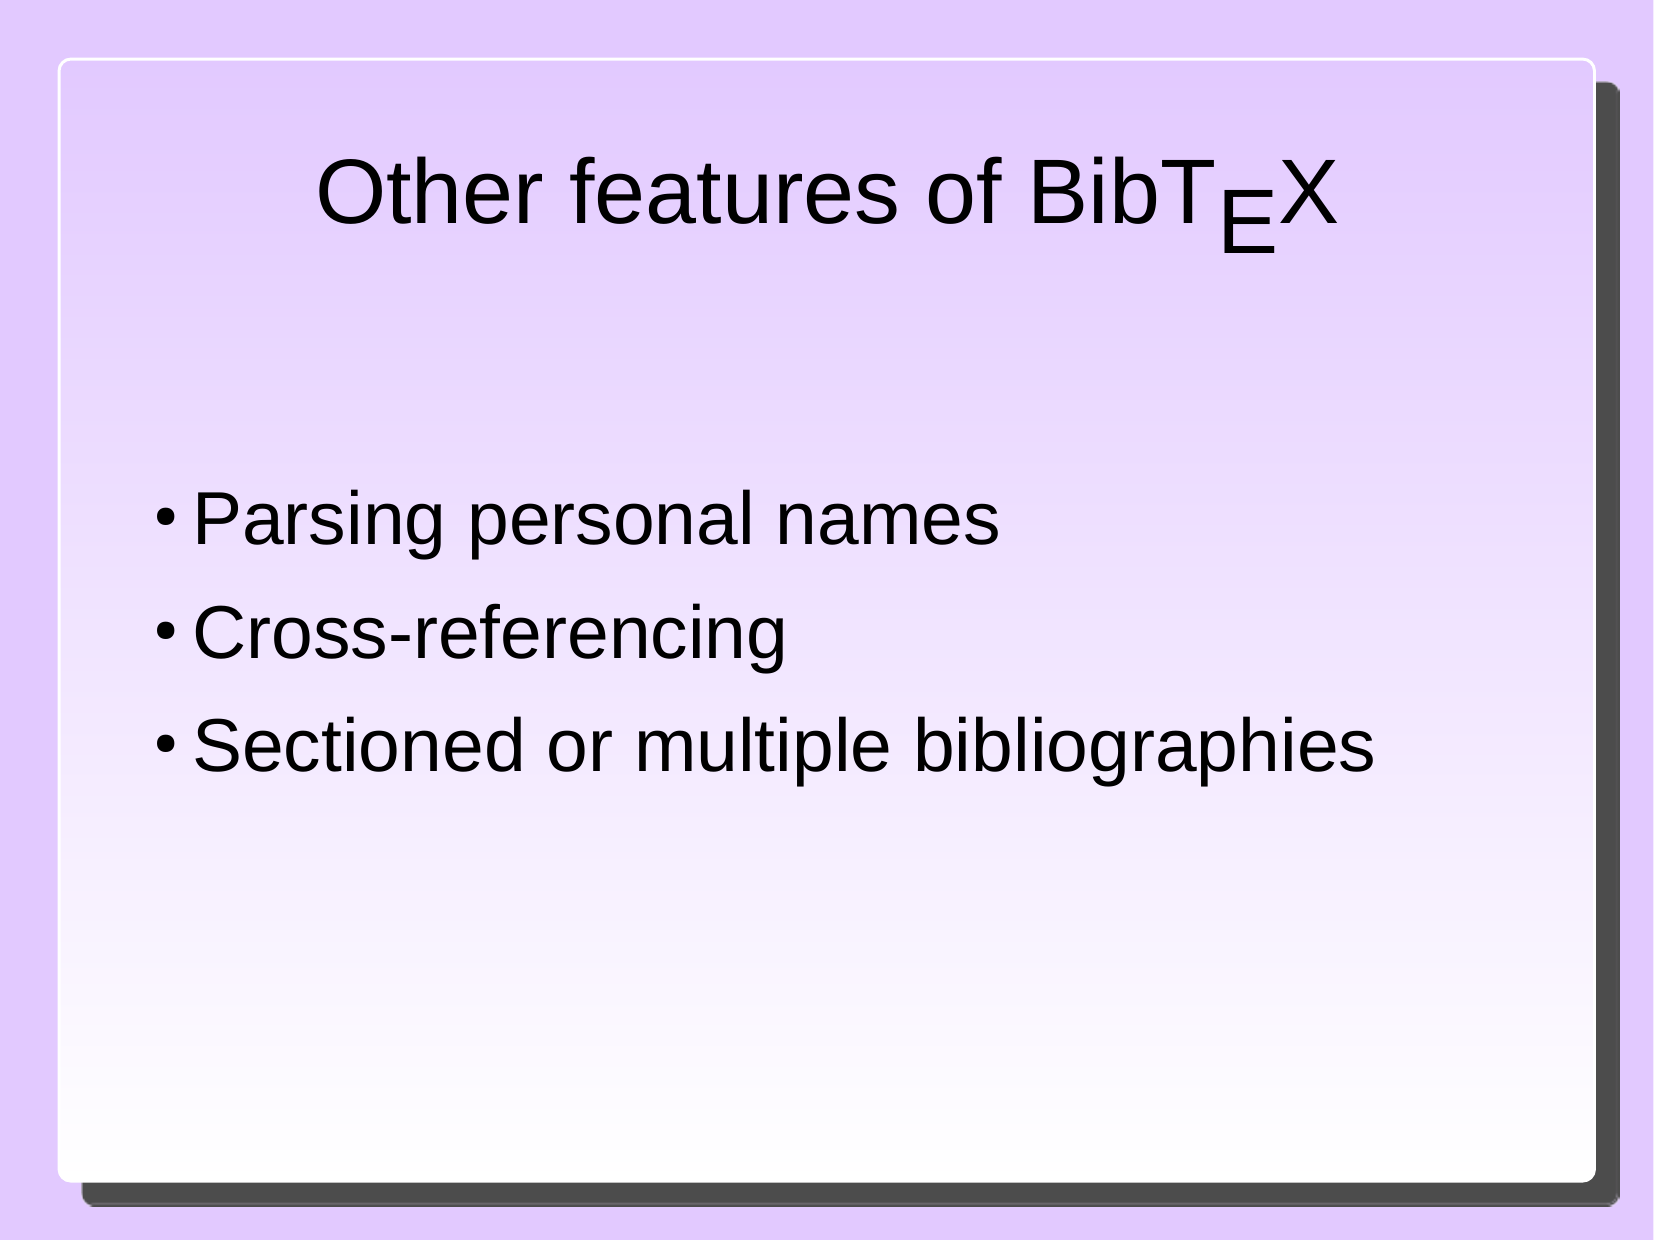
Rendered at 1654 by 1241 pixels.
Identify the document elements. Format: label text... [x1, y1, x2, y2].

title Other features of BibTEX [121, 102, 1534, 311]
list Parsing personal names Cross-referencing Sectioned or multiple bibliographies [121, 344, 1534, 1112]
